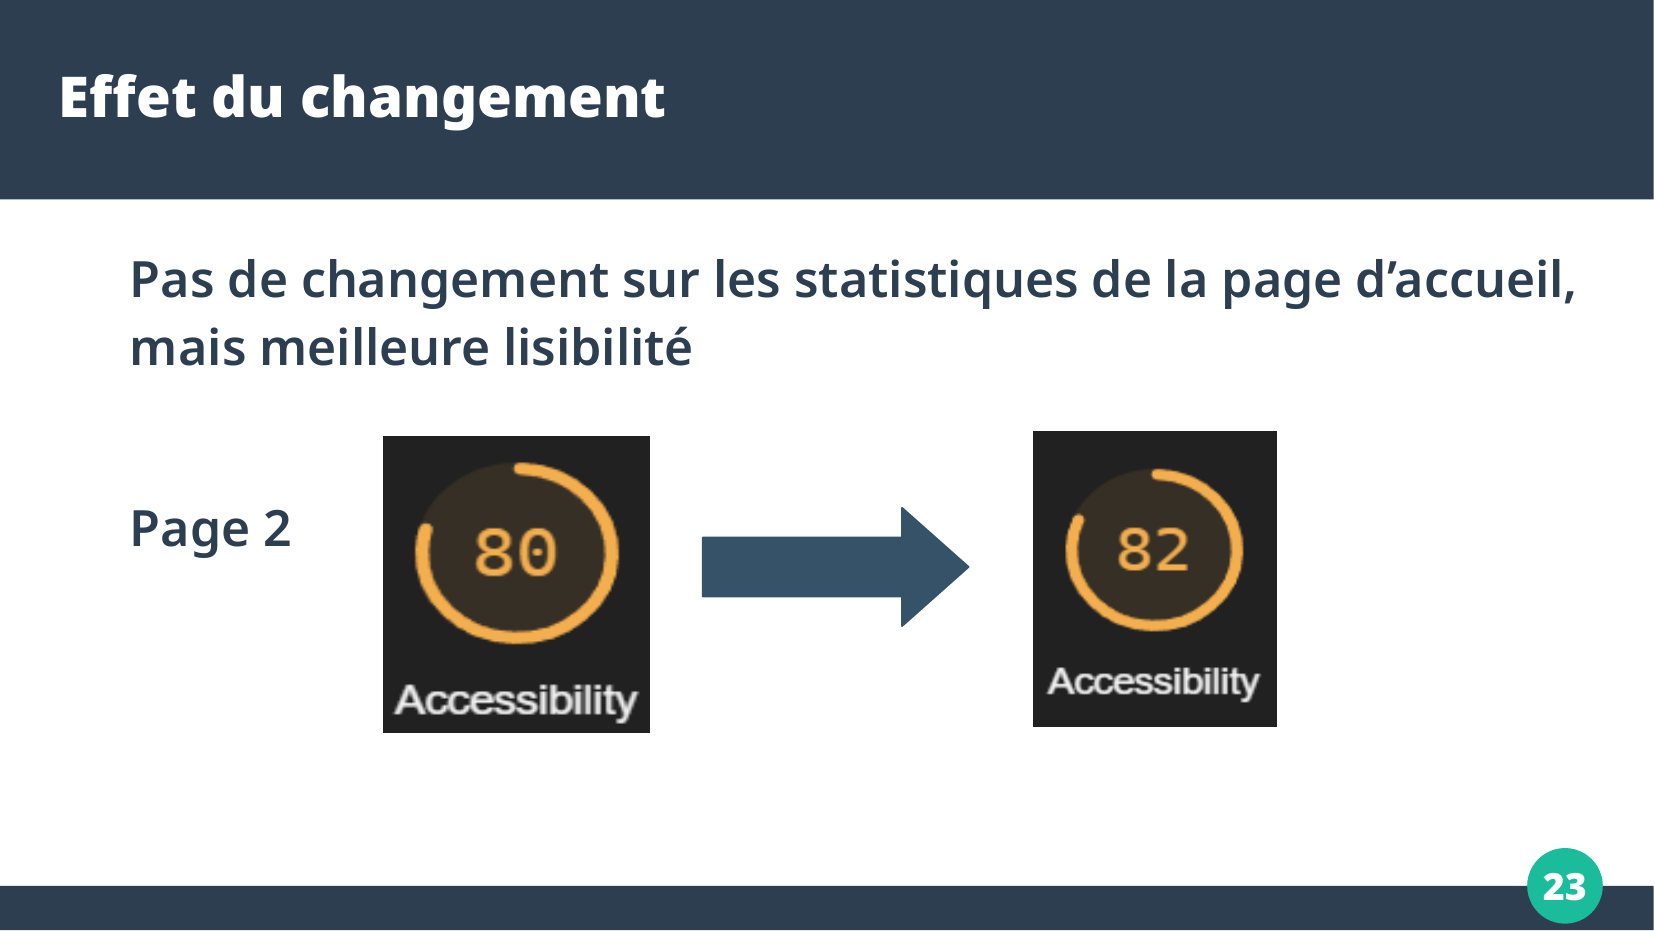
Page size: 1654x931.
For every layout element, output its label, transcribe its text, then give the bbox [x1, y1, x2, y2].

text_box [702, 507, 969, 627]
list Pas de changement sur les statistiques de la page d’accueil, mais meilleure lisibilité Page 2 [59, 243, 1595, 680]
title Effet du changement [59, 37, 1595, 156]
picture [383, 436, 650, 733]
picture [1033, 431, 1277, 727]
